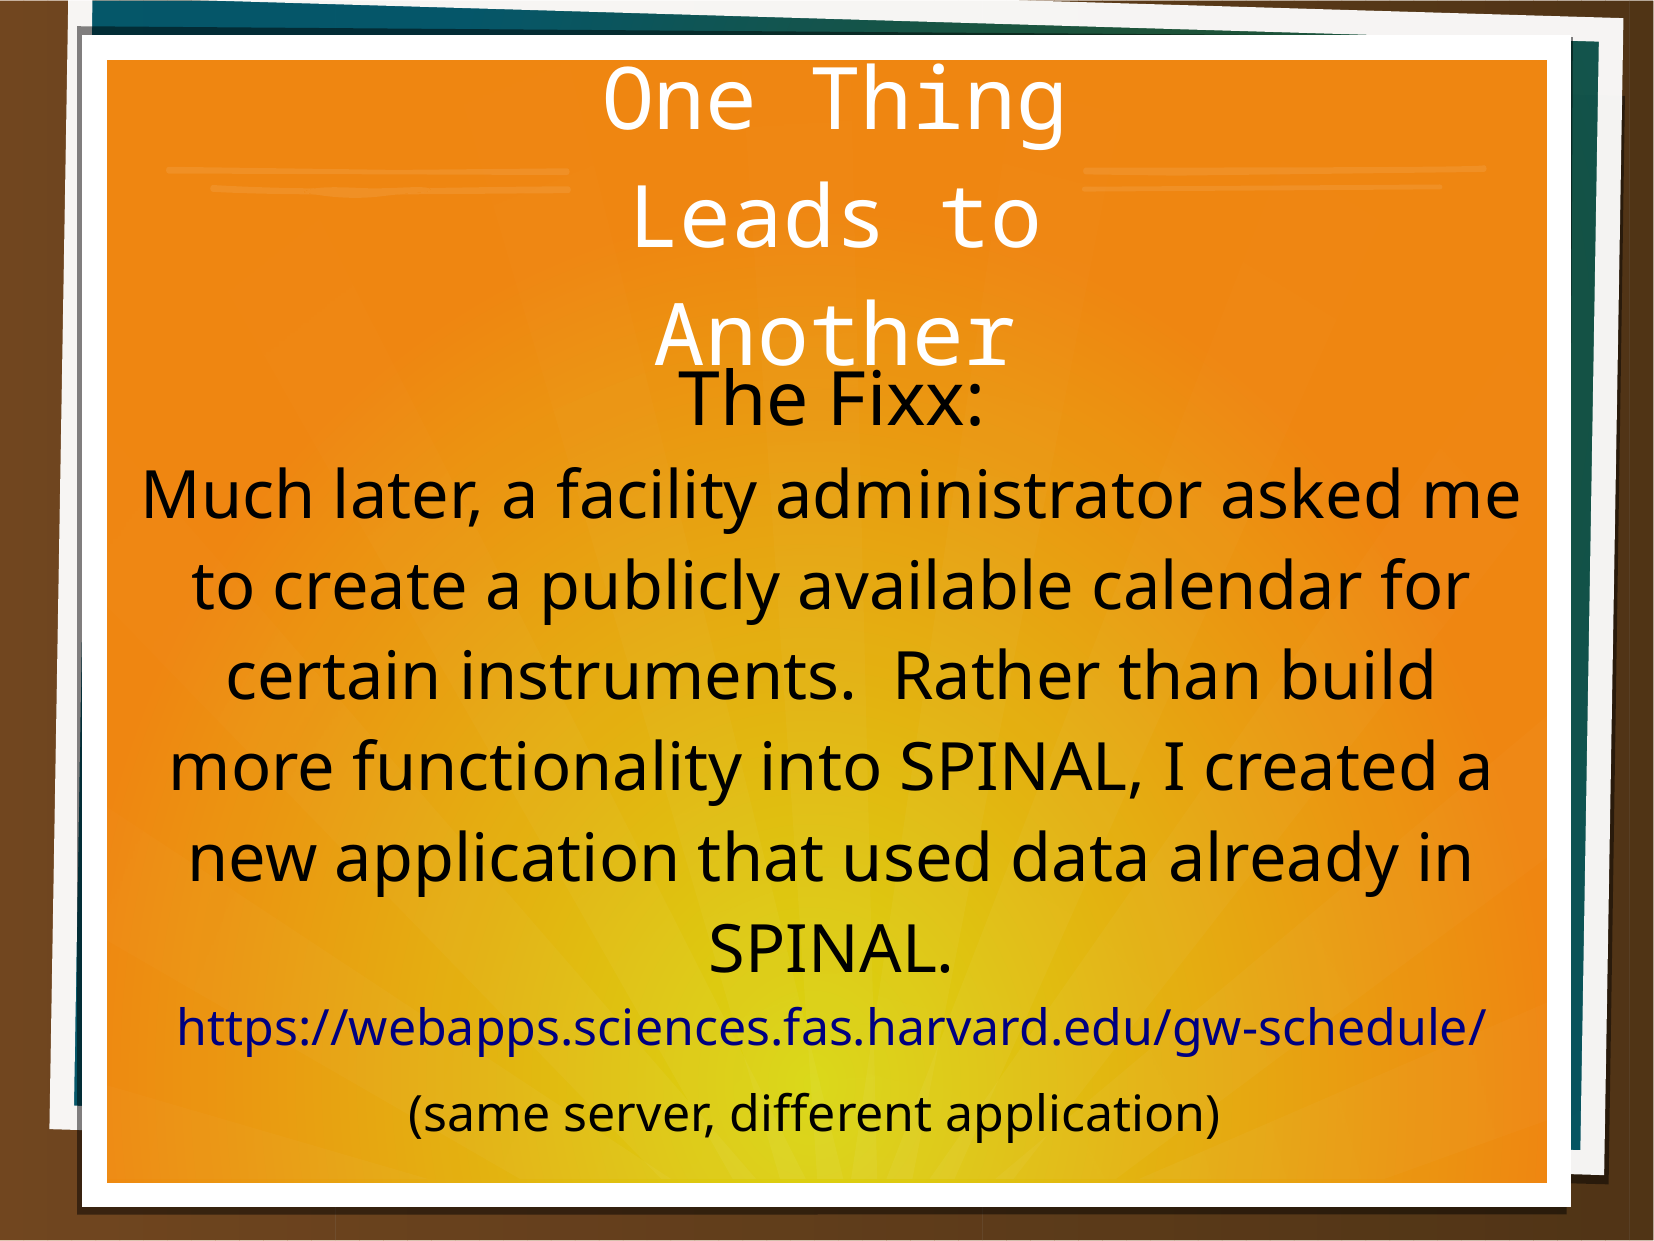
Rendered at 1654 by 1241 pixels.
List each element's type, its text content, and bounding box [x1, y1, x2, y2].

subtitle The Fixx: Much later, a facility administrator asked me to create a publicly available calendar for certain instruments. Rather than build more functionality into SPINAL, I created a new application that used data already in SPINAL. https://webapps.sciences.fas.harvard.edu/gw-schedule/ (same server, different application) [138, 307, 1526, 1188]
title One Thing Leads to Another [575, 64, 1096, 307]
